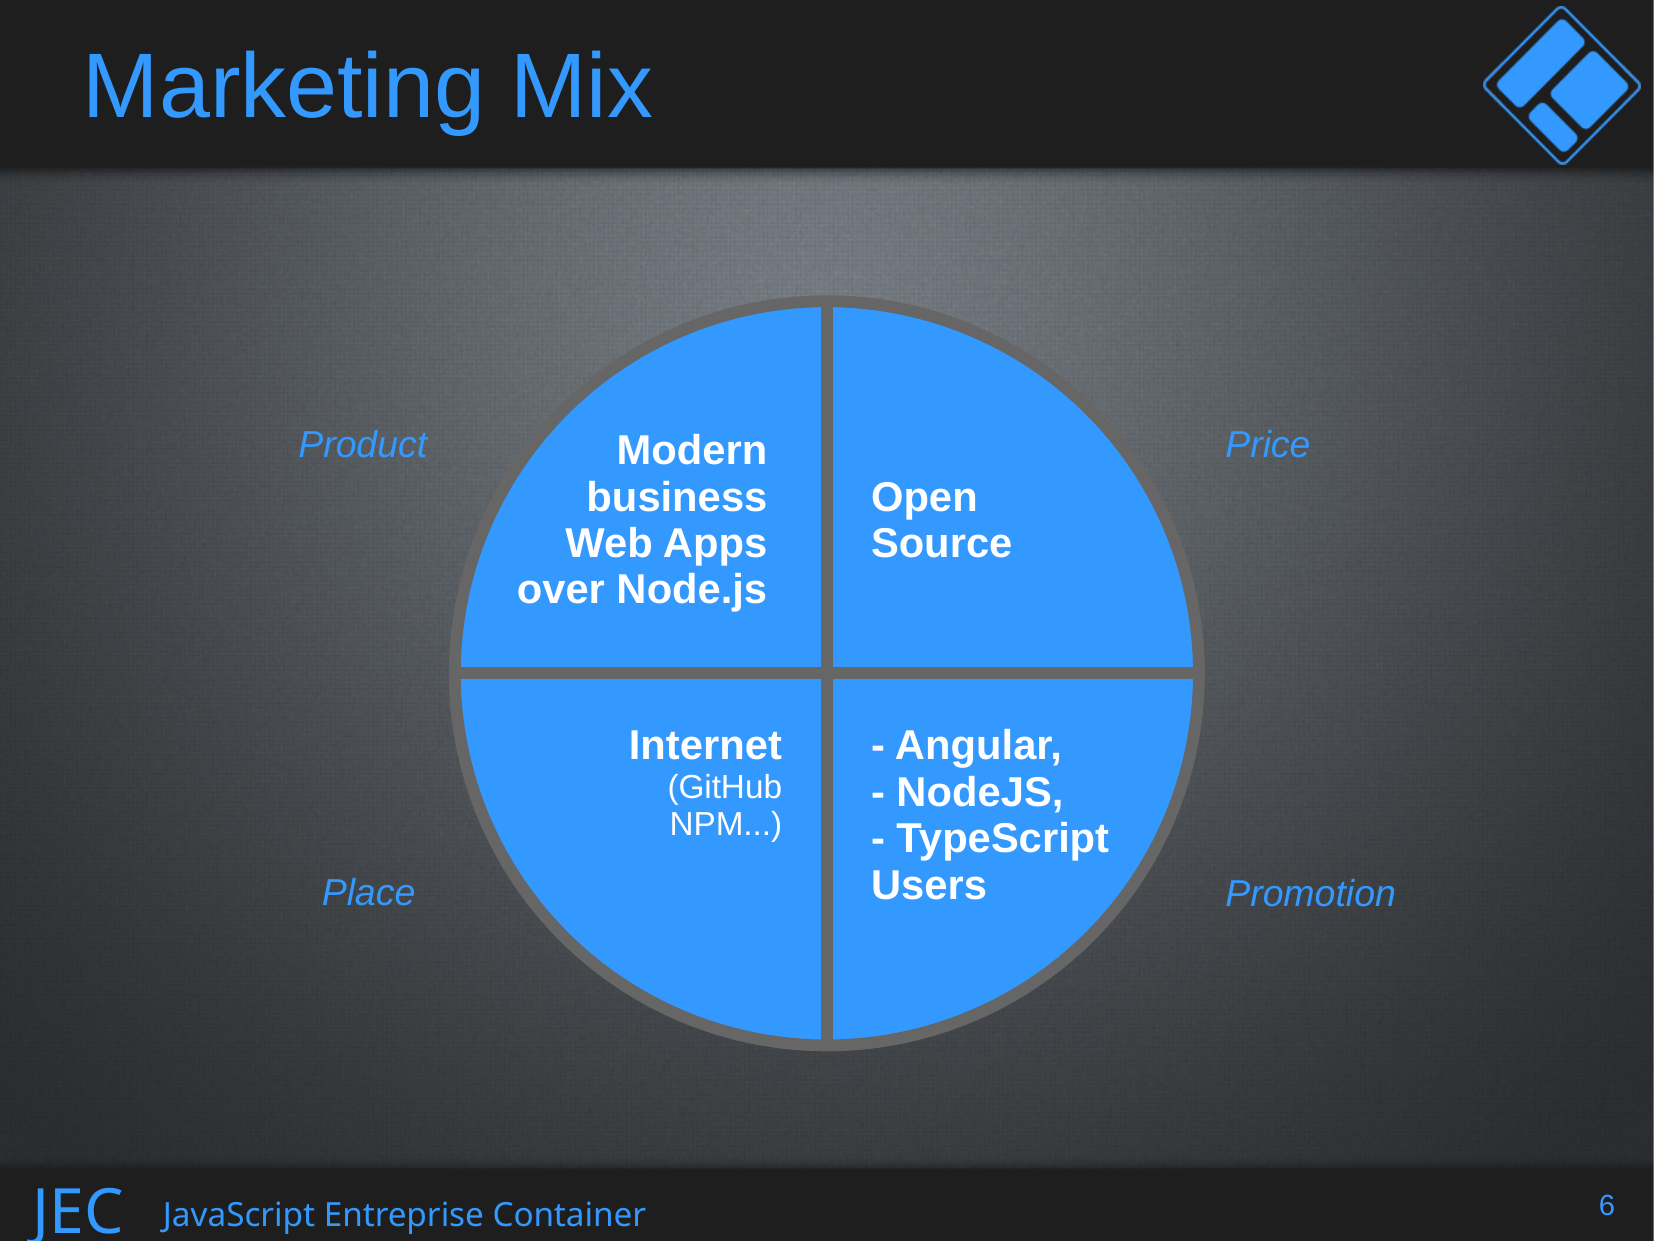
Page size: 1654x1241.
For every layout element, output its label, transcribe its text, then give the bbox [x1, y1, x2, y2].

text_box Open Source [868, 419, 1164, 625]
text_box [454, 301, 1199, 1046]
text_box Internet (GitHub NPM...) [626, 714, 798, 920]
text_box Price [1210, 415, 1326, 473]
title Marketing Mix [82, 23, 1441, 147]
text_box - Angular, - NodeJS, - TypeScript Users [868, 714, 1164, 957]
text_box Promotion [1210, 864, 1411, 922]
text_box Product [283, 415, 443, 473]
text_box Place [307, 864, 431, 922]
text_box JavaScript Entreprise Container [148, 1183, 651, 1241]
picture [0, 0, 1654, 1241]
text_box Modern business Web Apps over Node.js [513, 419, 810, 625]
text_box JEC [17, 1159, 149, 1241]
text_box 6 [744, 1181, 1630, 1229]
